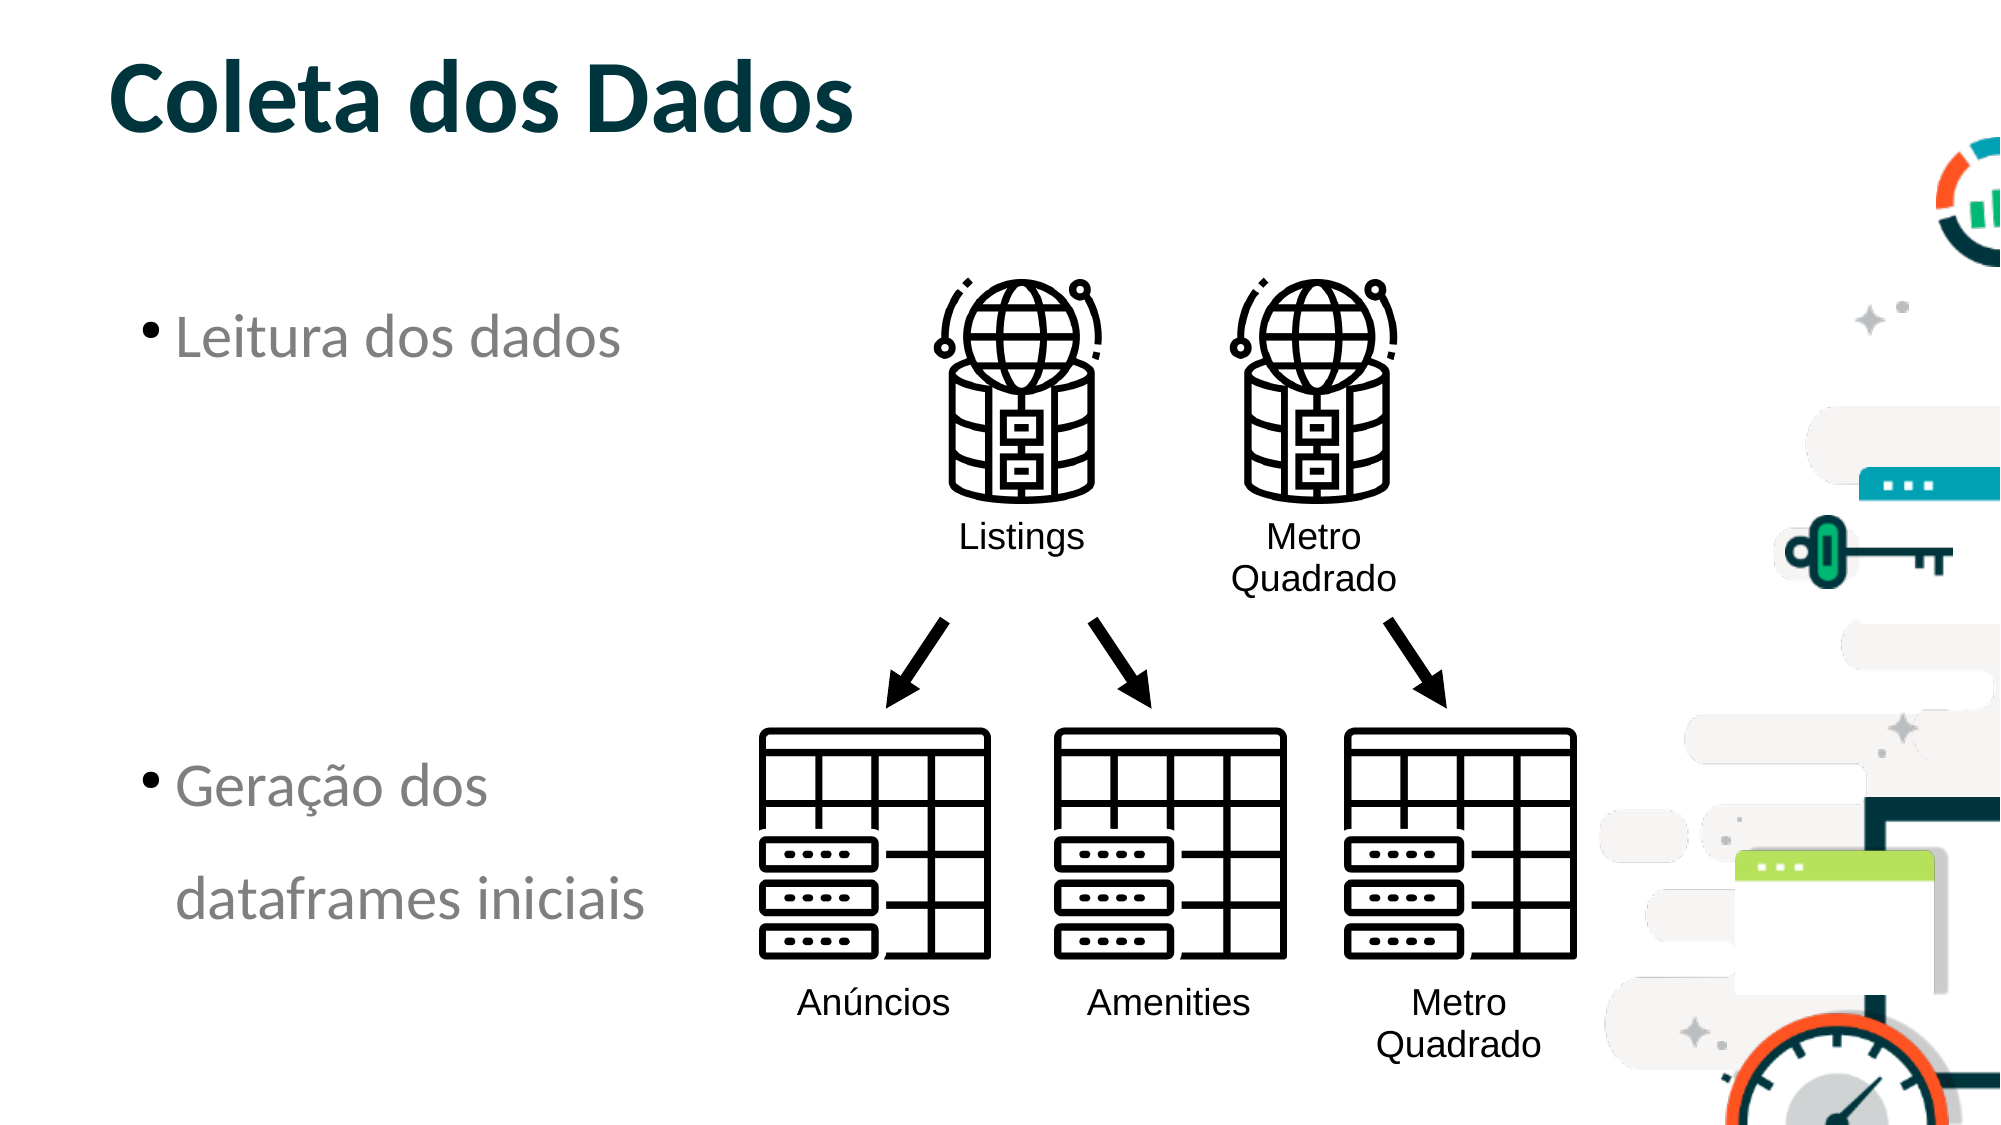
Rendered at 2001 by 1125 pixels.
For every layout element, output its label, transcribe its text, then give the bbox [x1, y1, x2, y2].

subtitle Leitura dos dados Geração dos dataframes iniciais [89, 249, 1590, 1025]
text_box Amenities [1038, 974, 1300, 1032]
picture [1896, 301, 1909, 313]
text_box Listings [933, 507, 1111, 565]
text_box Metro Quadrado [1210, 507, 1418, 621]
picture [1599, 406, 2000, 1125]
text_box Anúncios [743, 974, 1004, 1032]
picture [1038, 715, 1300, 974]
picture [915, 265, 1123, 511]
picture [1854, 304, 1886, 336]
text_box Metro Quadrado [1328, 974, 1590, 1074]
title Coleta dos Dados [94, 0, 1892, 199]
picture [1211, 265, 1418, 507]
picture [743, 715, 1004, 974]
picture [1936, 137, 2000, 267]
picture [1328, 715, 1590, 974]
